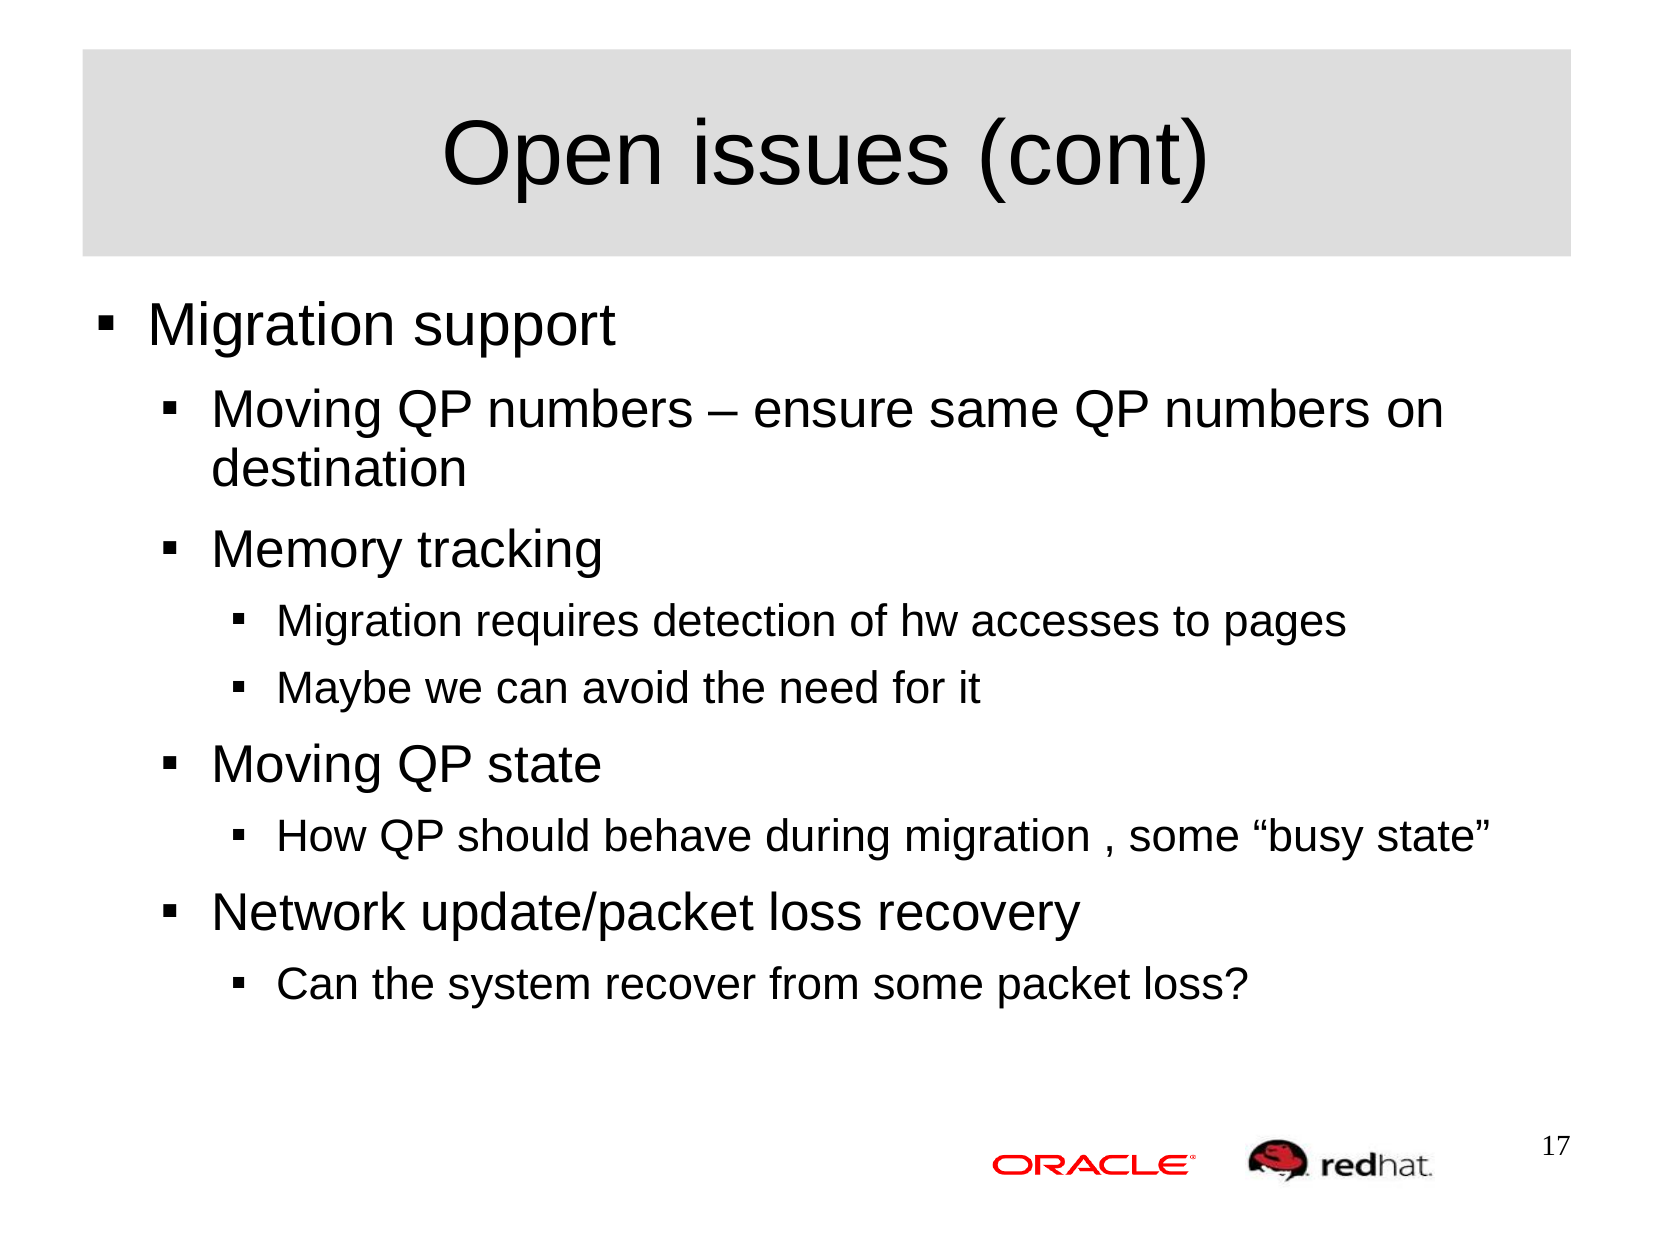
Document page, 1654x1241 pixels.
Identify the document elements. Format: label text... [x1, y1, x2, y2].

picture [975, 1117, 1213, 1212]
picture [1245, 1090, 1435, 1241]
title Open issues (cont) [82, 49, 1571, 257]
list Migration support Moving QP numbers – ensure same QP numbers on destination Memory tracking Migration requires detection of hw accesses to pages Maybe we can avoid the need for it Moving QP state How QP should behave during migration , some “busy state” Network update/packet loss recovery Can the system recover from some packet loss? [82, 290, 1571, 1010]
